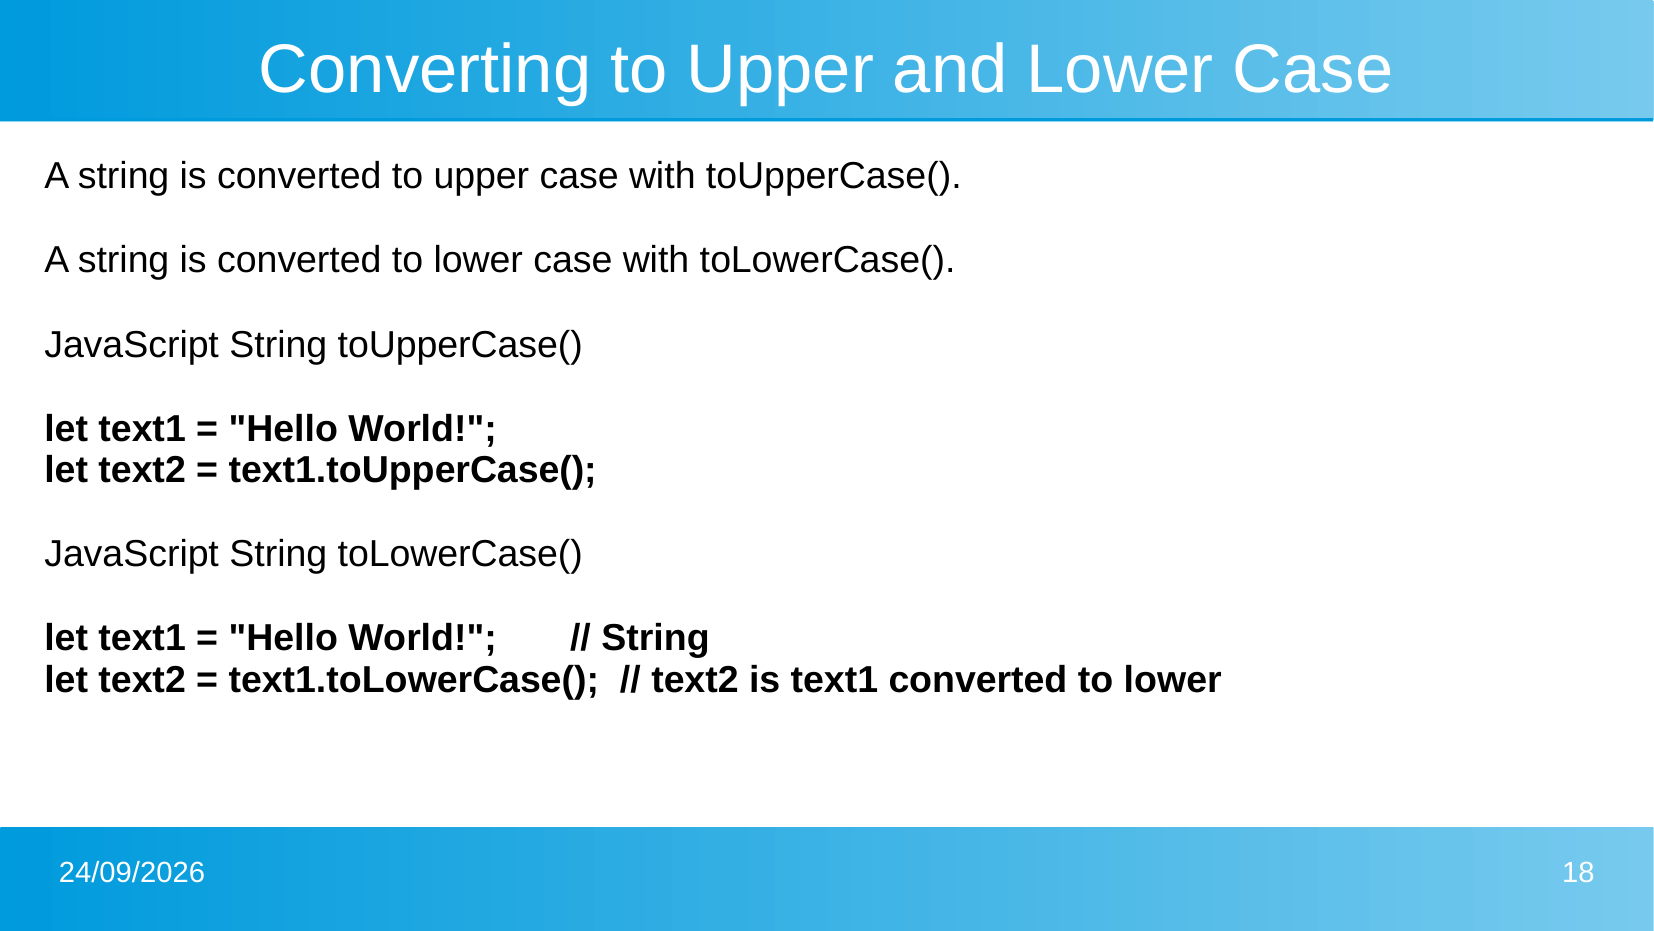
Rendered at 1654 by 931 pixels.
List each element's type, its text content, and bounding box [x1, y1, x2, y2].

title Converting to Upper and Lower Case [59, 29, 1595, 108]
text_box A string is converted to upper case with toUpperCase(). A string is converted to lower case with toLowerCase(). JavaScript String toUpperCase() let text1 = "Hello World!"; let text2 = text1.toUpperCase(); JavaScript String toLowerCase() let text1 = "Hello World!"; // String let text2 = text1.toLowerCase(); // text2 is text1 converted to lower [29, 147, 1625, 709]
